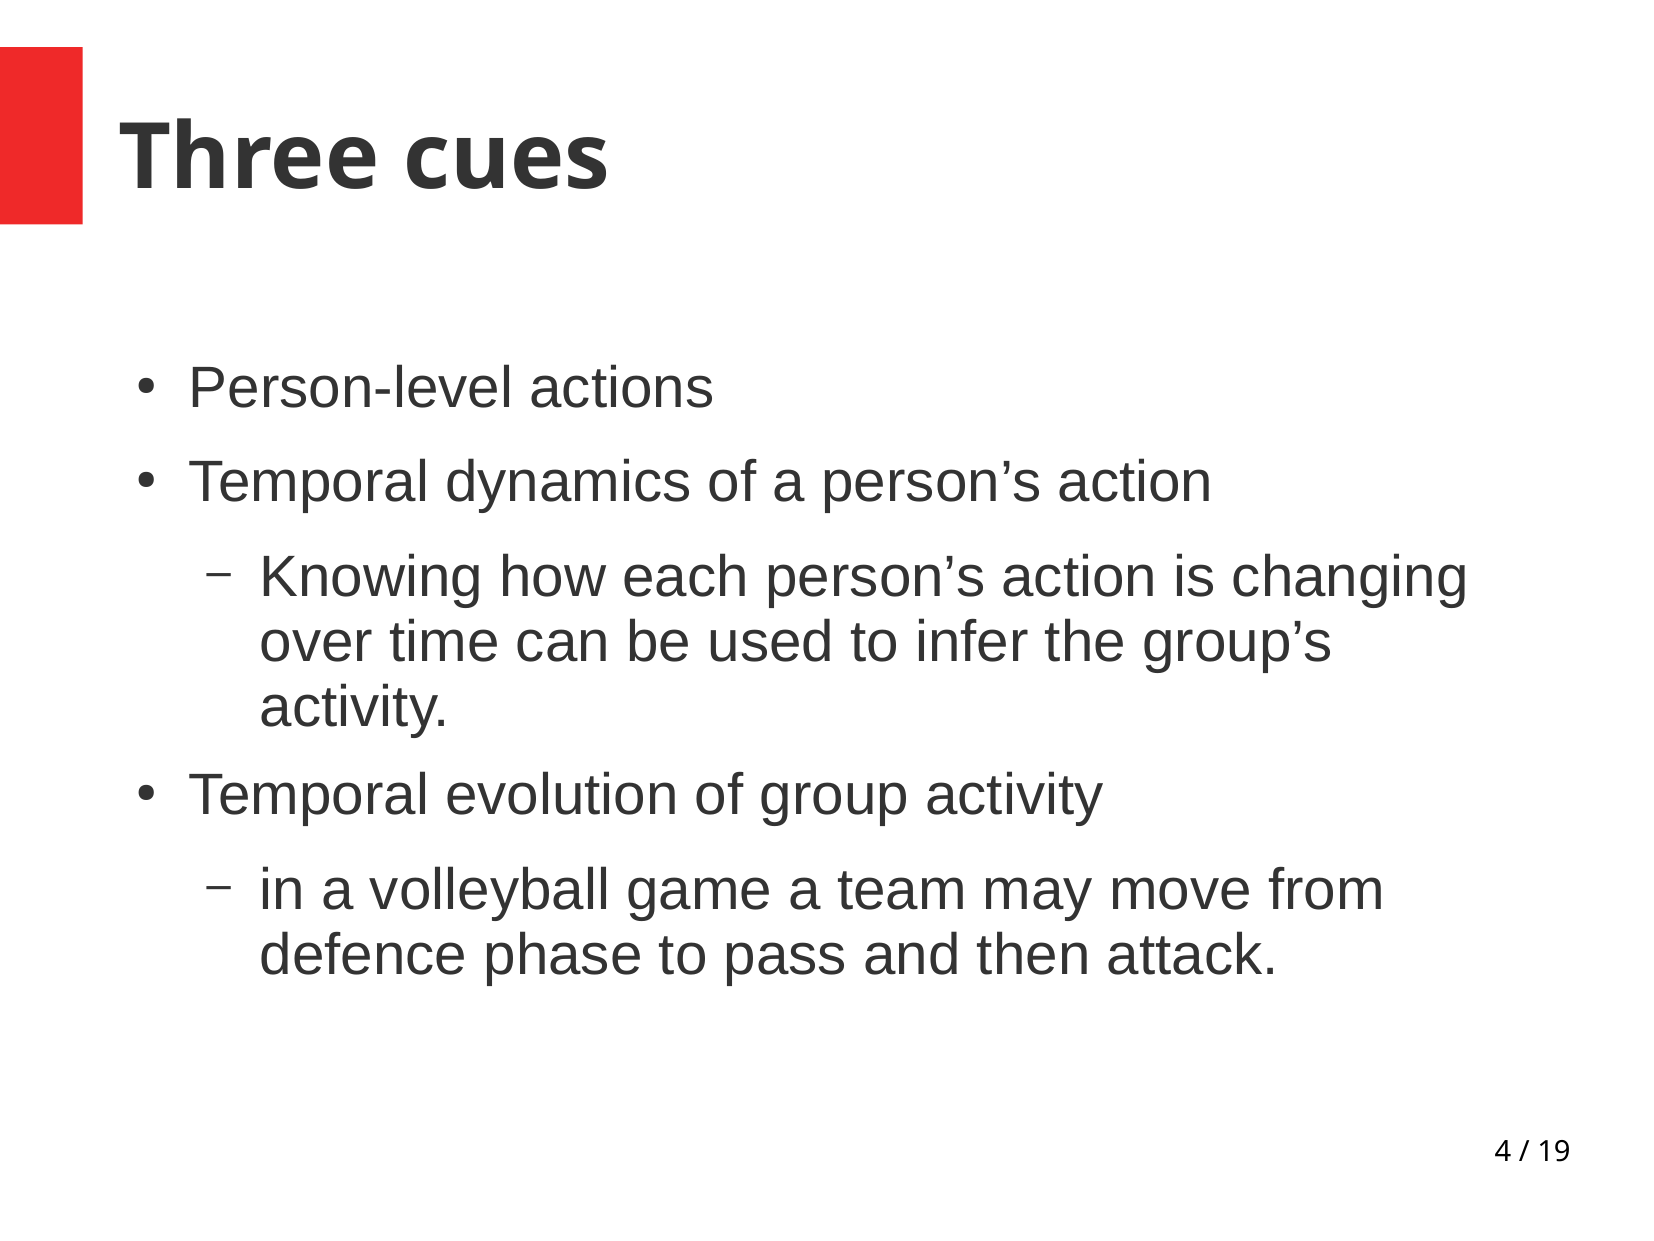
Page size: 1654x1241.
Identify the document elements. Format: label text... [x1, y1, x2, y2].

list Person-level actions Temporal dynamics of a person’s action Knowing how each person’s action is changing over time can be used to infer the group’s activity. Temporal evolution of group activity in a volleyball game a team may move from defence phase to pass and then attack. [118, 354, 1536, 1074]
title Three cues [118, 49, 1571, 257]
